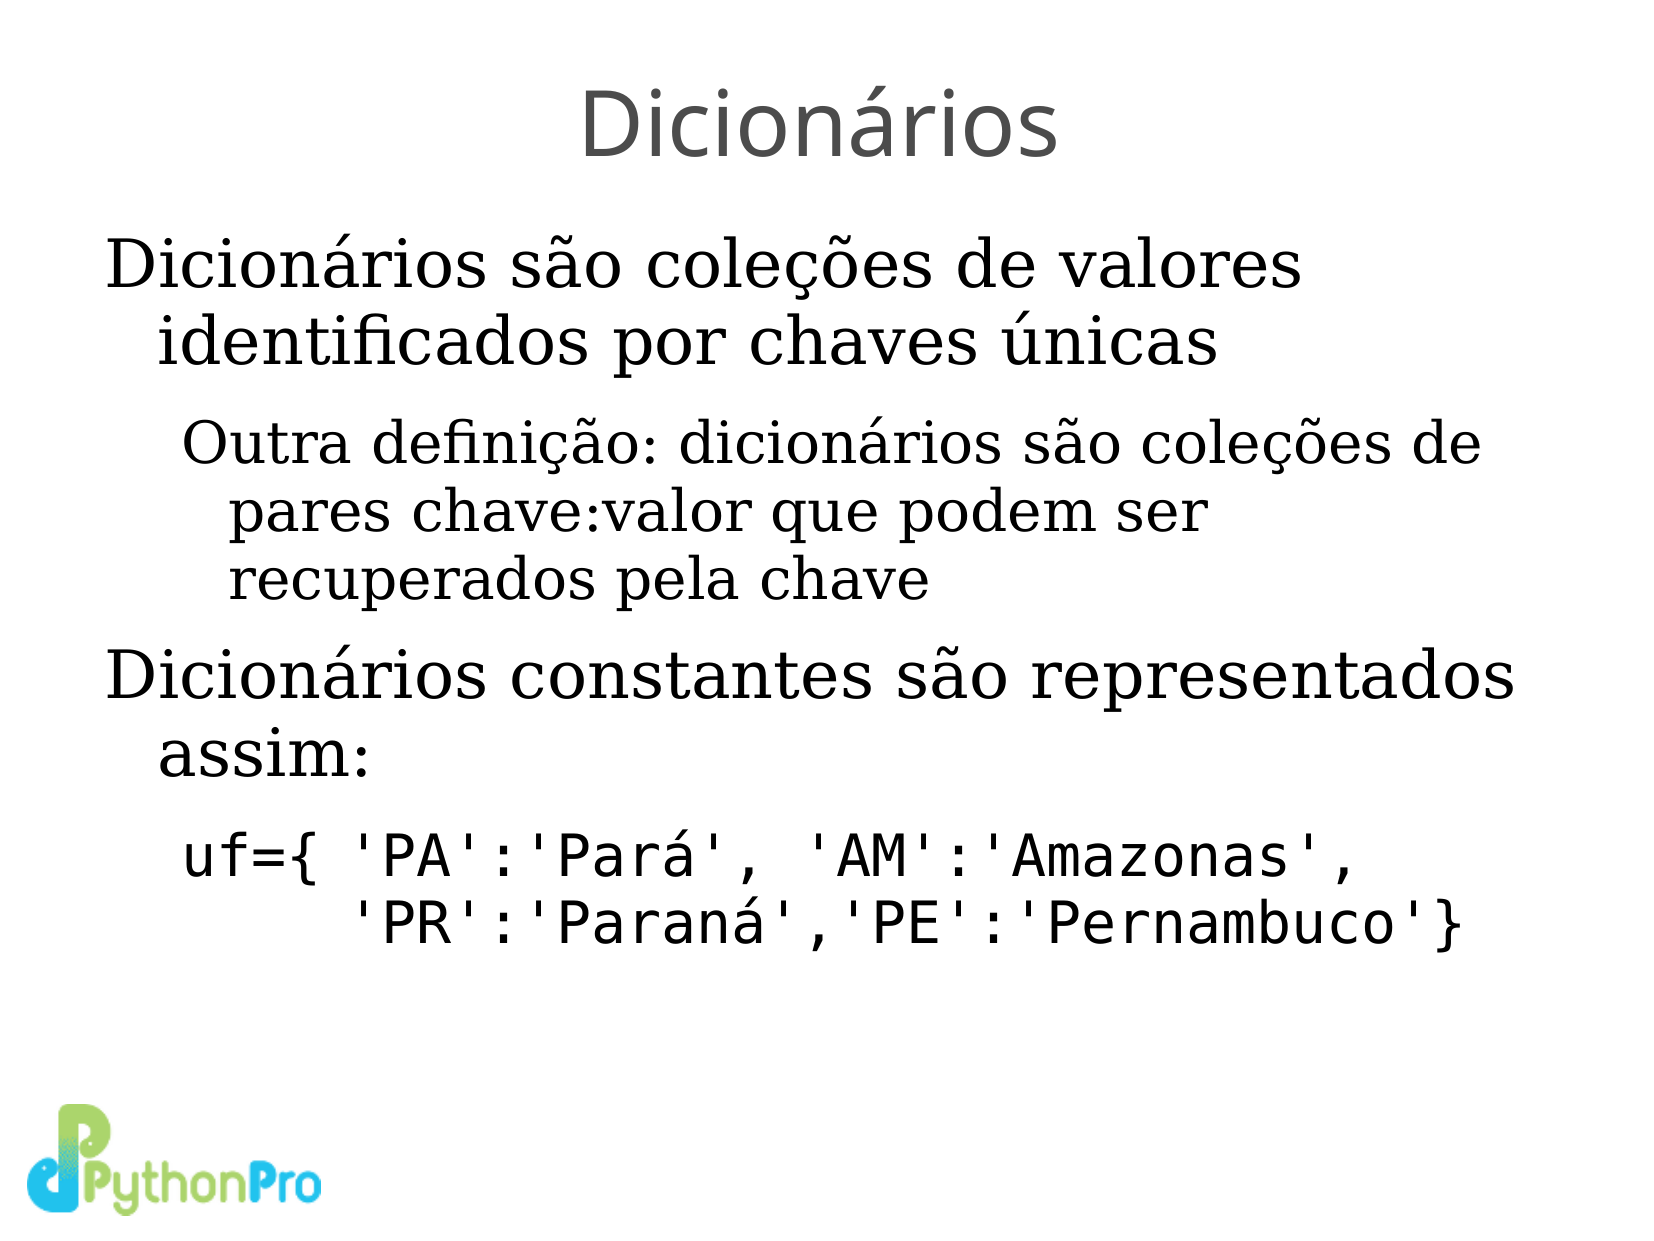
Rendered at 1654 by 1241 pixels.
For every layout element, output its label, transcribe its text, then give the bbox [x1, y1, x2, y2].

title Dicionários [75, 17, 1564, 226]
picture [27, 1104, 321, 1216]
list Dicionários são coleções de valores identificados por chaves únicas Outra definição: dicionários são coleções de pares chave:valor que podem ser recuperados pela chave Dicionários constantes são representados assim: uf={ 'PA':'Pará', 'AM':'Amazonas', 'PR':'Paraná','PE':'Pernambuco'} [86, 225, 1576, 1088]
